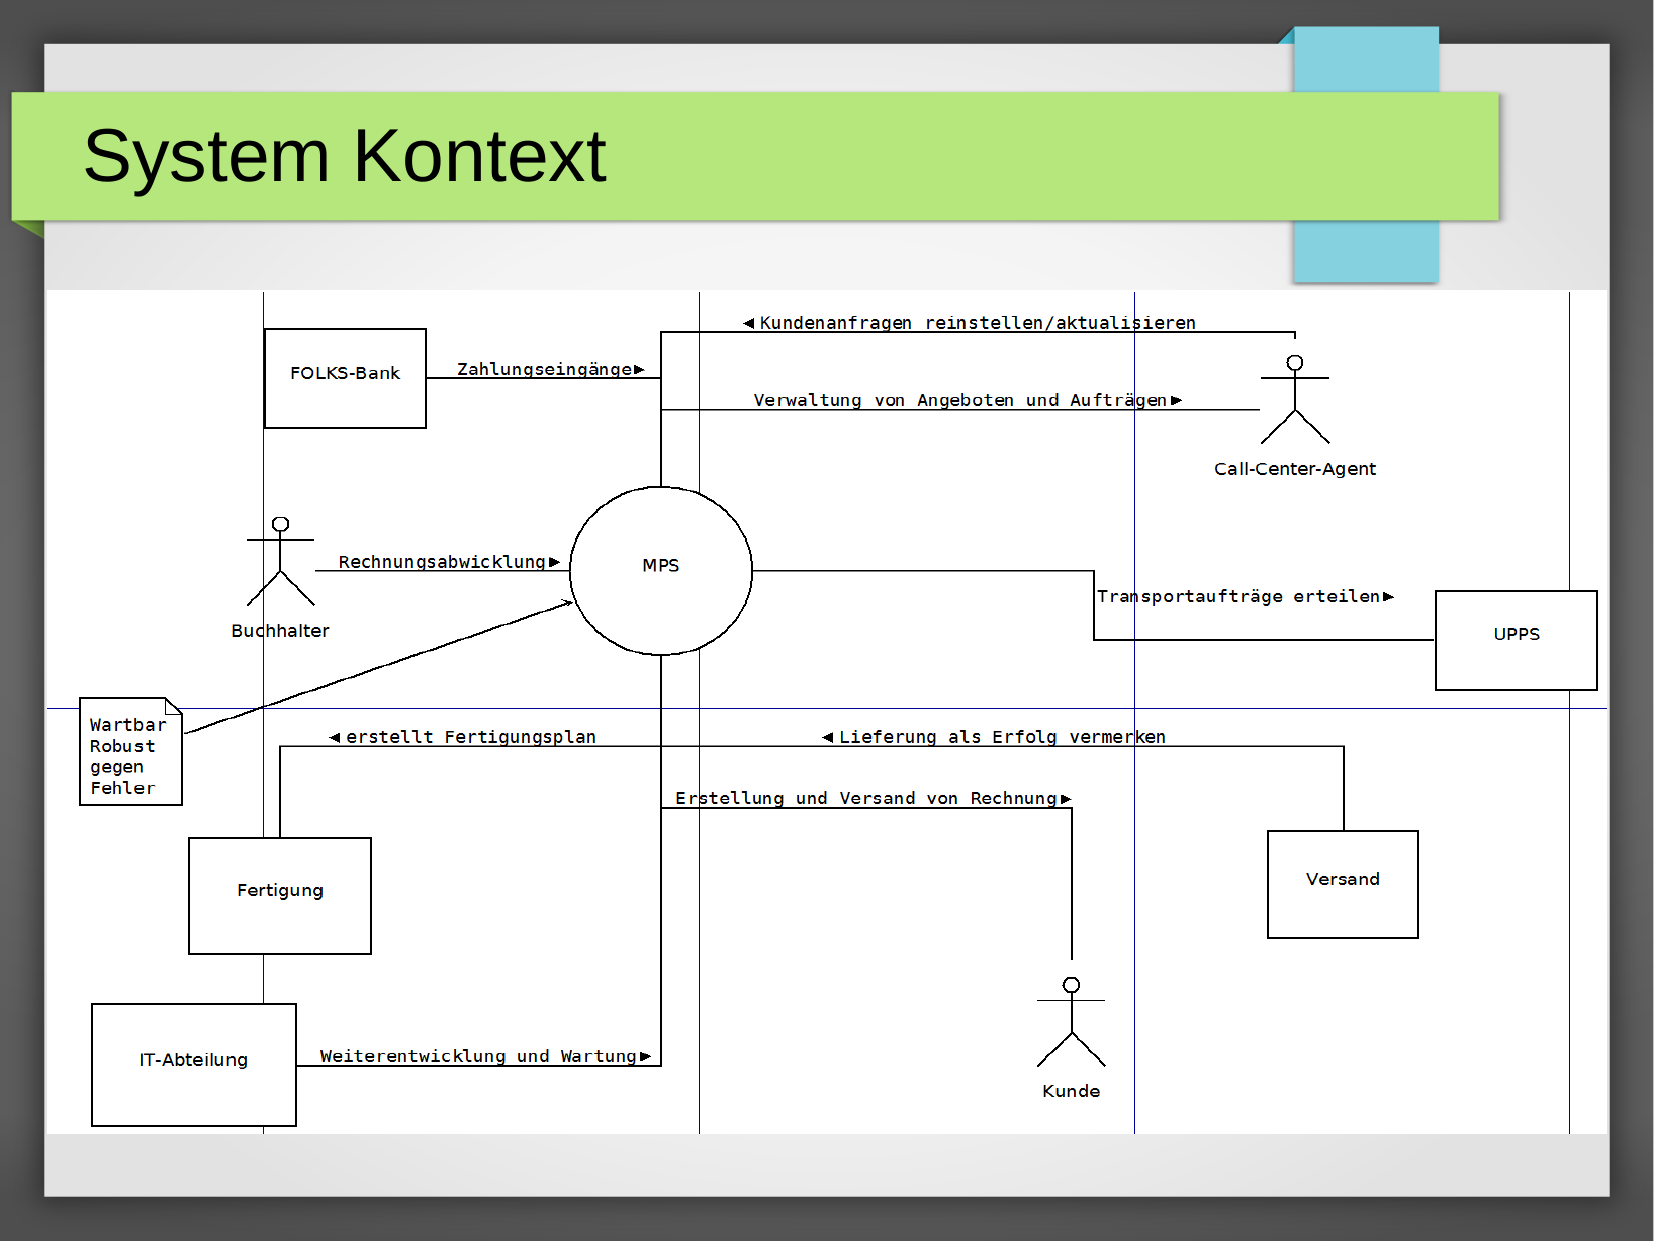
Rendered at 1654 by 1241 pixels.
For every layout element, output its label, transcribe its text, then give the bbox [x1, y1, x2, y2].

picture [0, 0, 1654, 1241]
title System Kontext [82, 49, 1571, 257]
